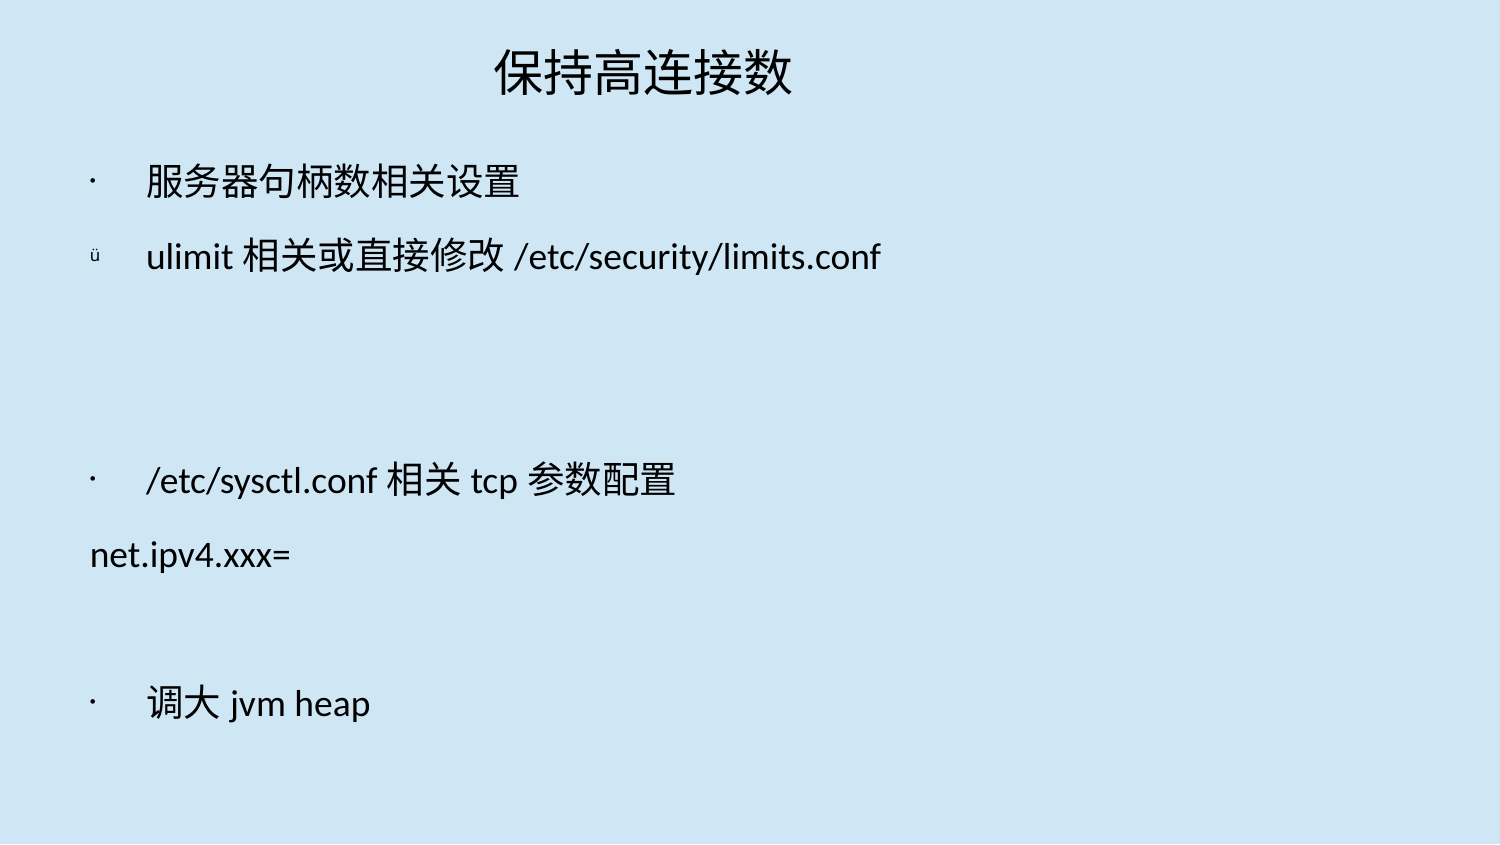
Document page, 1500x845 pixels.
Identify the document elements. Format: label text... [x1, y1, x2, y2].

list 服务器句柄数相关设置 ulimit相关或直接修改/etc/security/limits.conf /etc/sysctl.conf相关tcp参数配置 net.ipv4.xxx= 调大jvm heap [75, 150, 1258, 730]
title 保持高连接数 [135, 33, 1152, 103]
